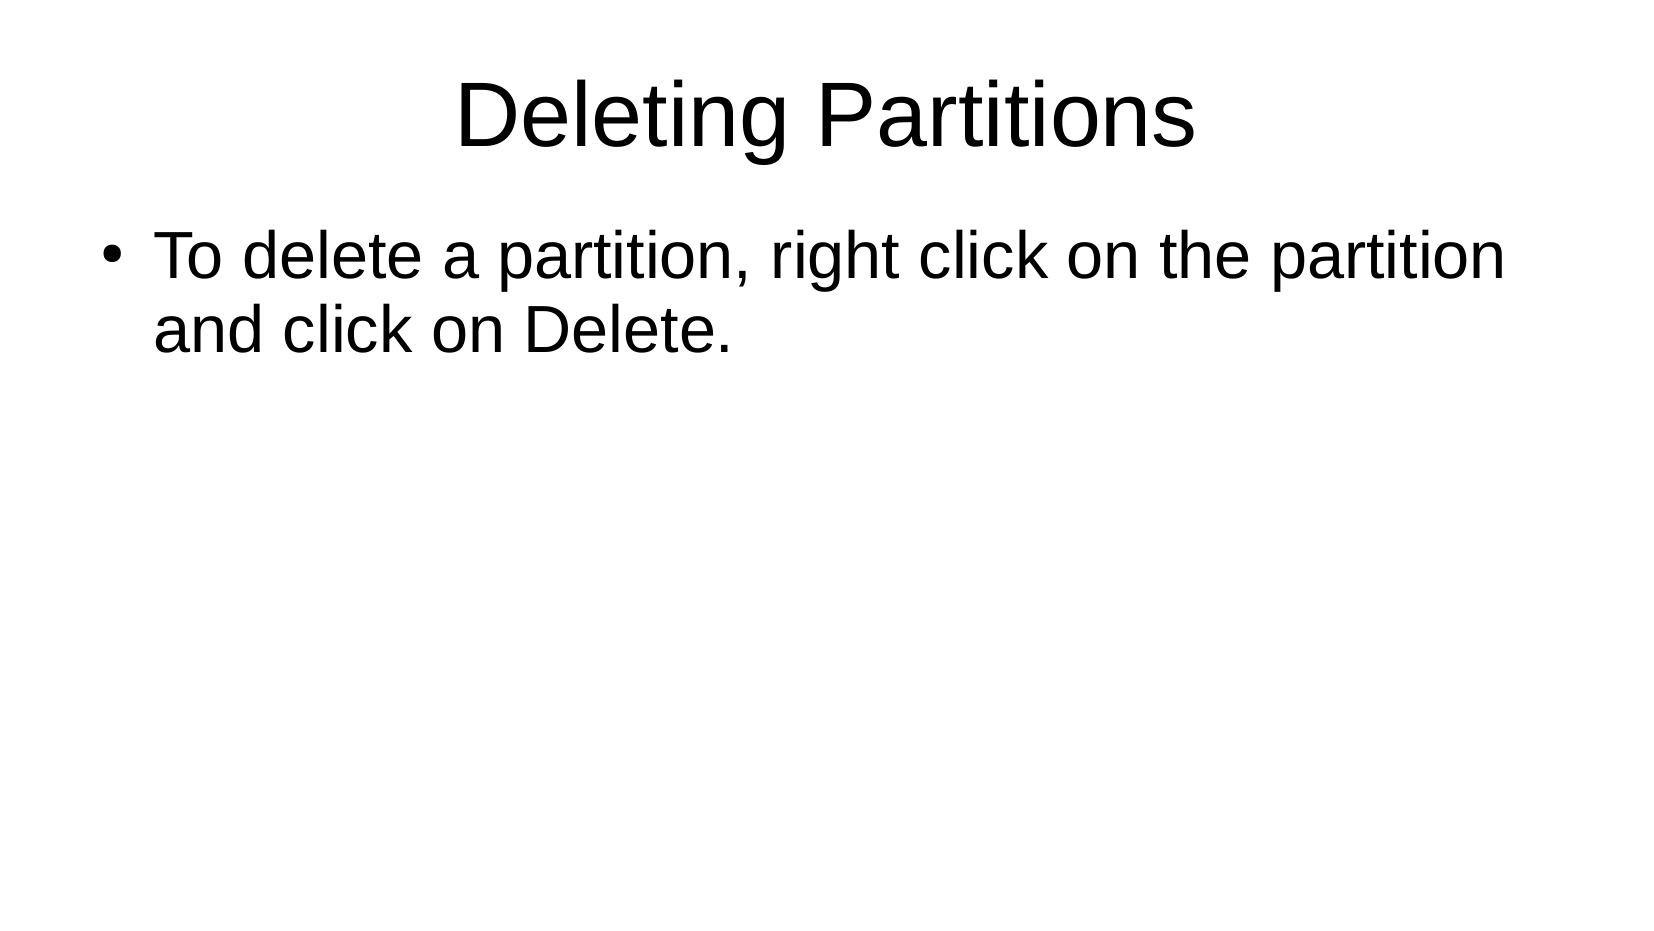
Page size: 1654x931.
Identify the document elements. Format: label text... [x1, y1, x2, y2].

list To delete a partition, right click on the partition and click on Delete. [82, 217, 1571, 758]
title Deleting Partitions [82, 37, 1571, 193]
